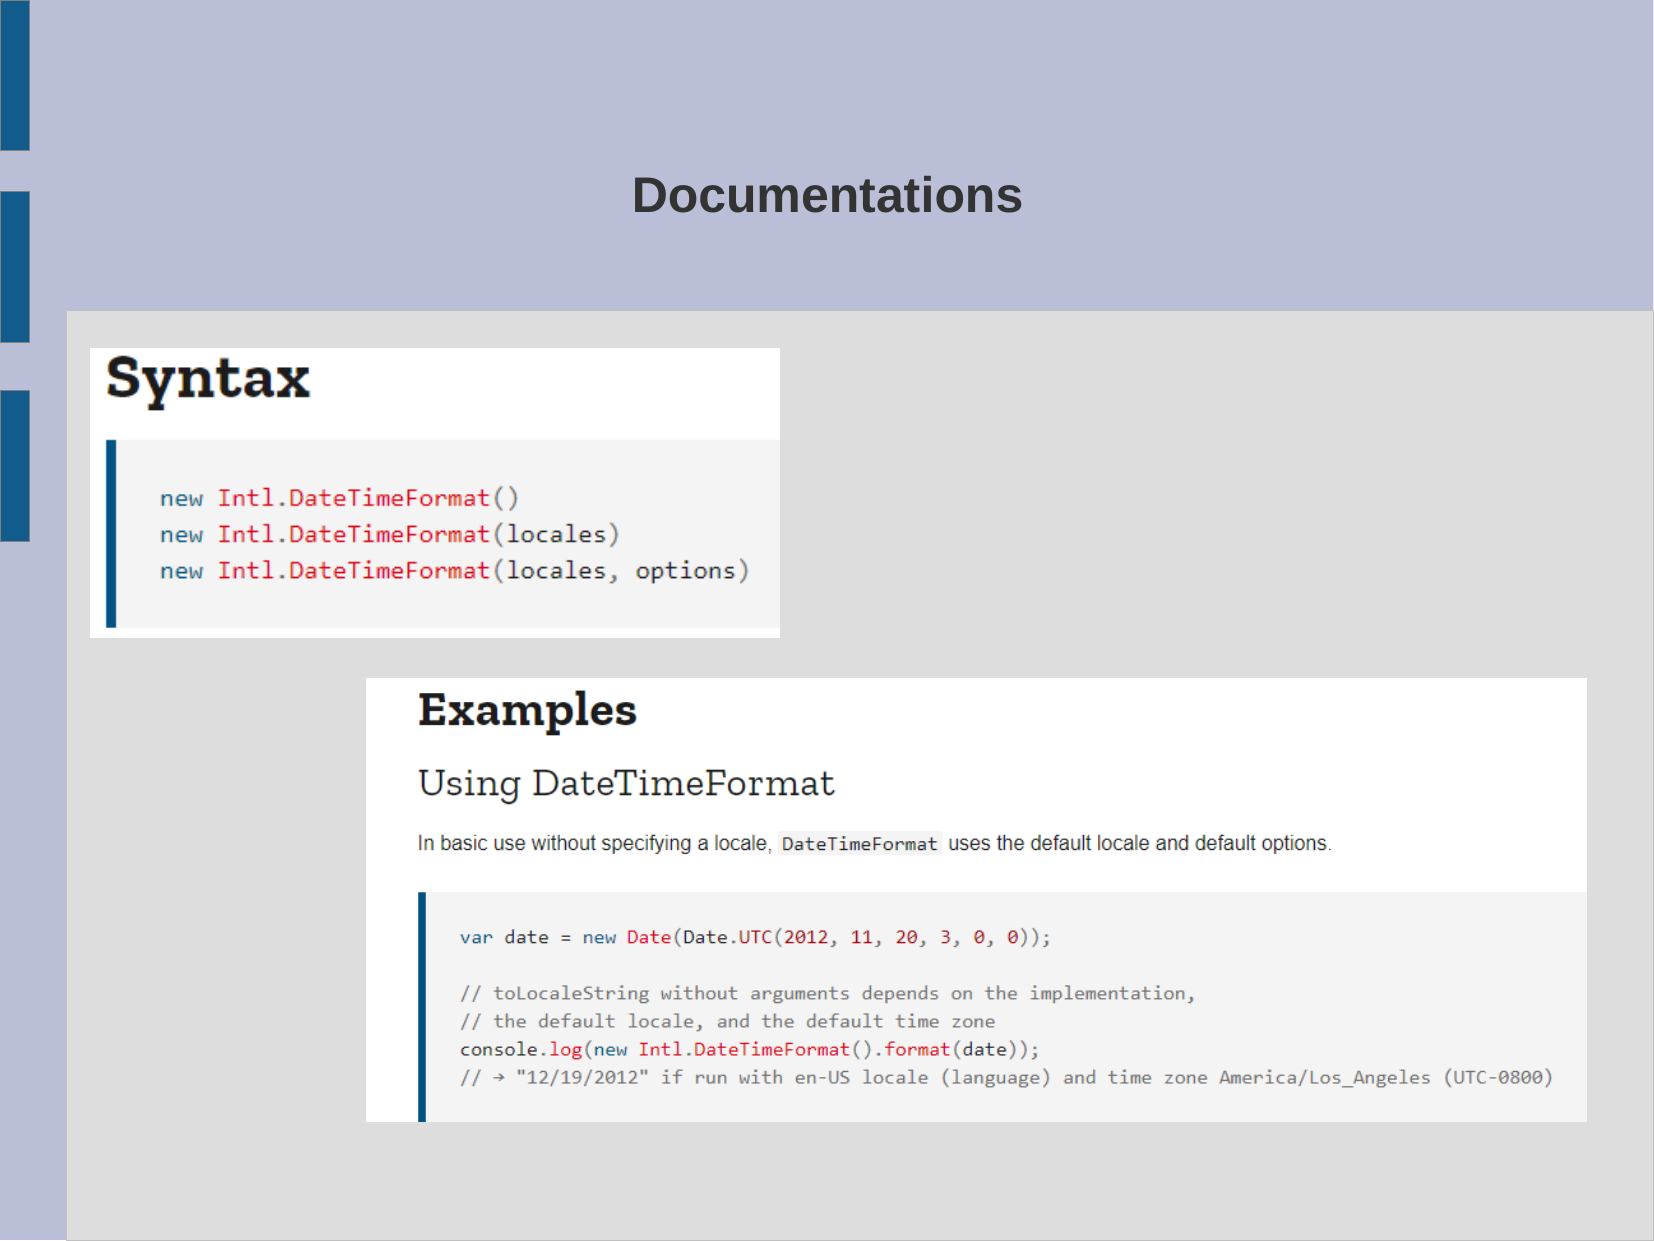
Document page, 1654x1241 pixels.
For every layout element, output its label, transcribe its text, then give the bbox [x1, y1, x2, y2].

title Documentations [121, 91, 1534, 299]
picture [90, 348, 780, 638]
picture [366, 678, 1587, 1123]
